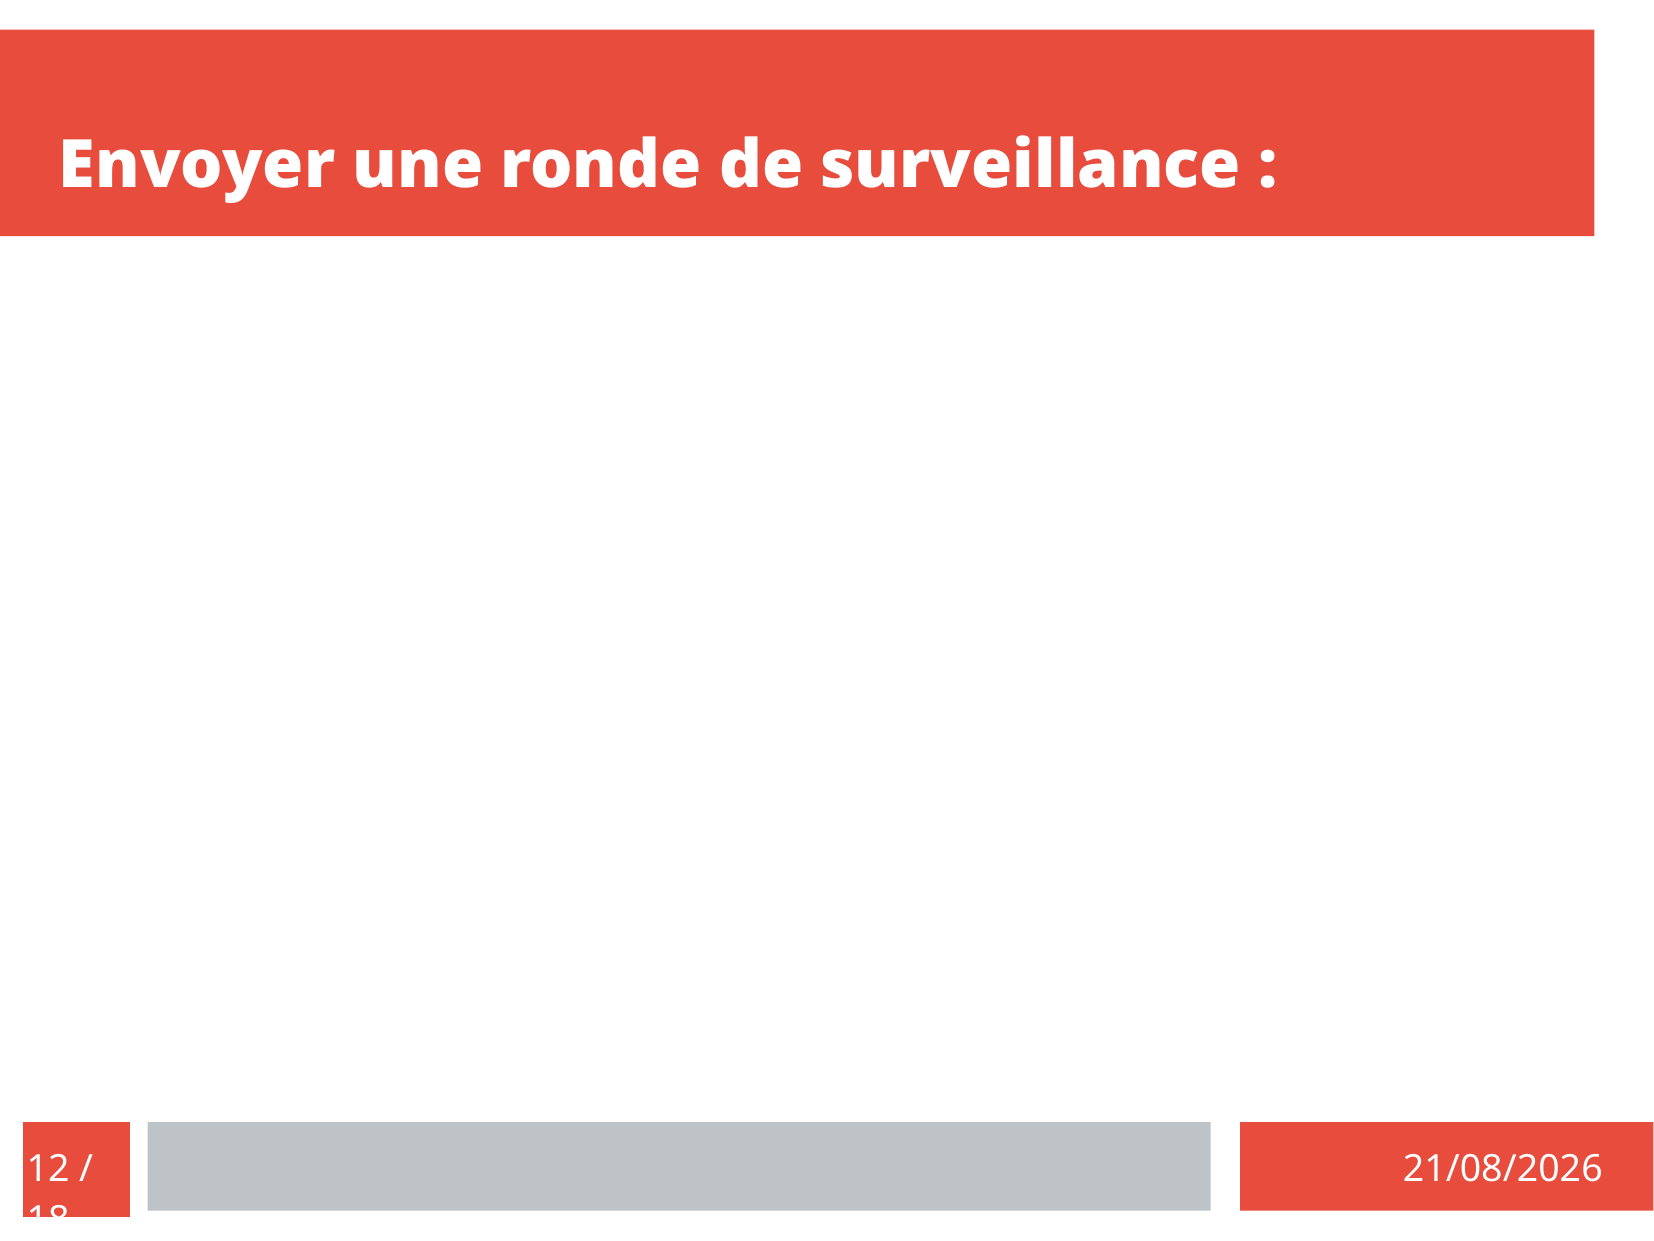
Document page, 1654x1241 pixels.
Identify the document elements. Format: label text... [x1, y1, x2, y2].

text_box 27/01/2020 [1388, 1133, 1634, 1196]
text_box <numéro> / 18 [11, 1133, 154, 1241]
text_box [23, 1122, 130, 1133]
title Envoyer une ronde de surveillance : [59, 59, 1595, 207]
